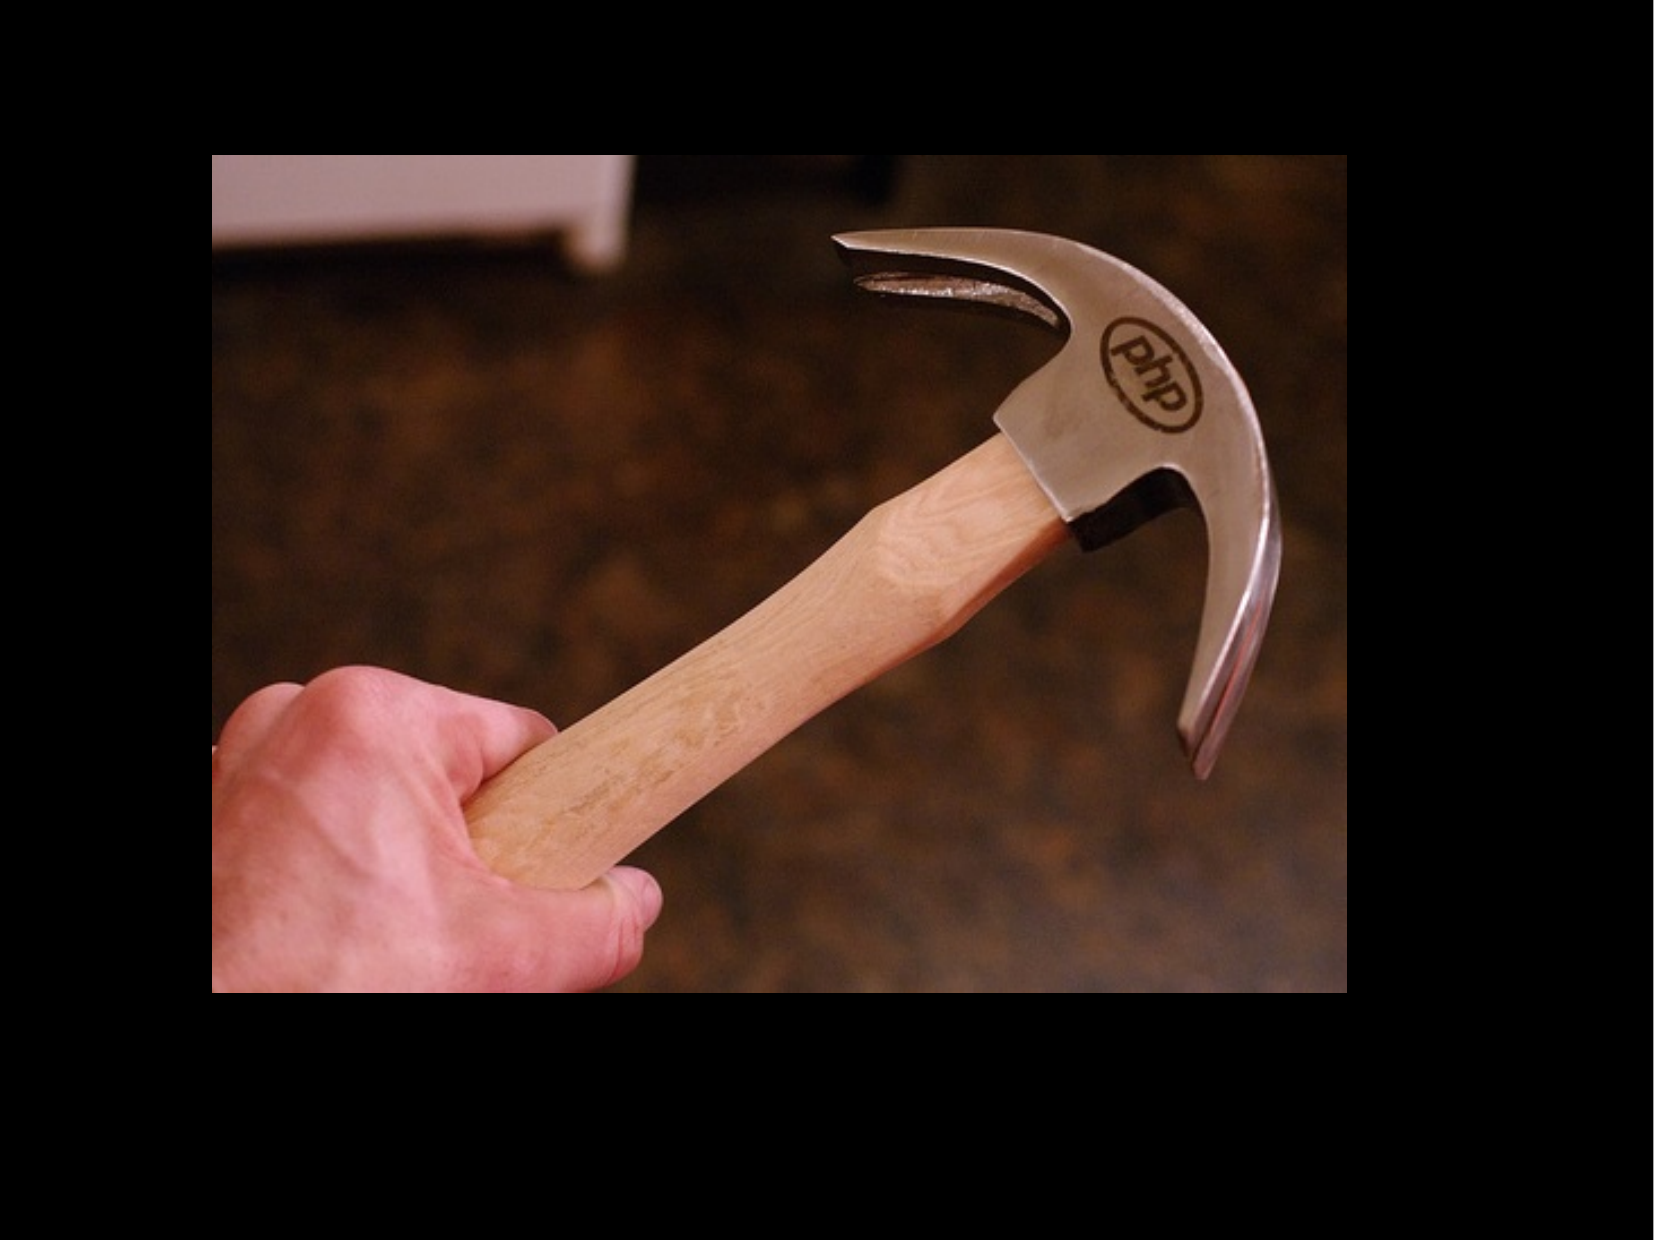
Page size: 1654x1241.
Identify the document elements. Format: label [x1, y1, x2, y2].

picture [212, 155, 1347, 993]
